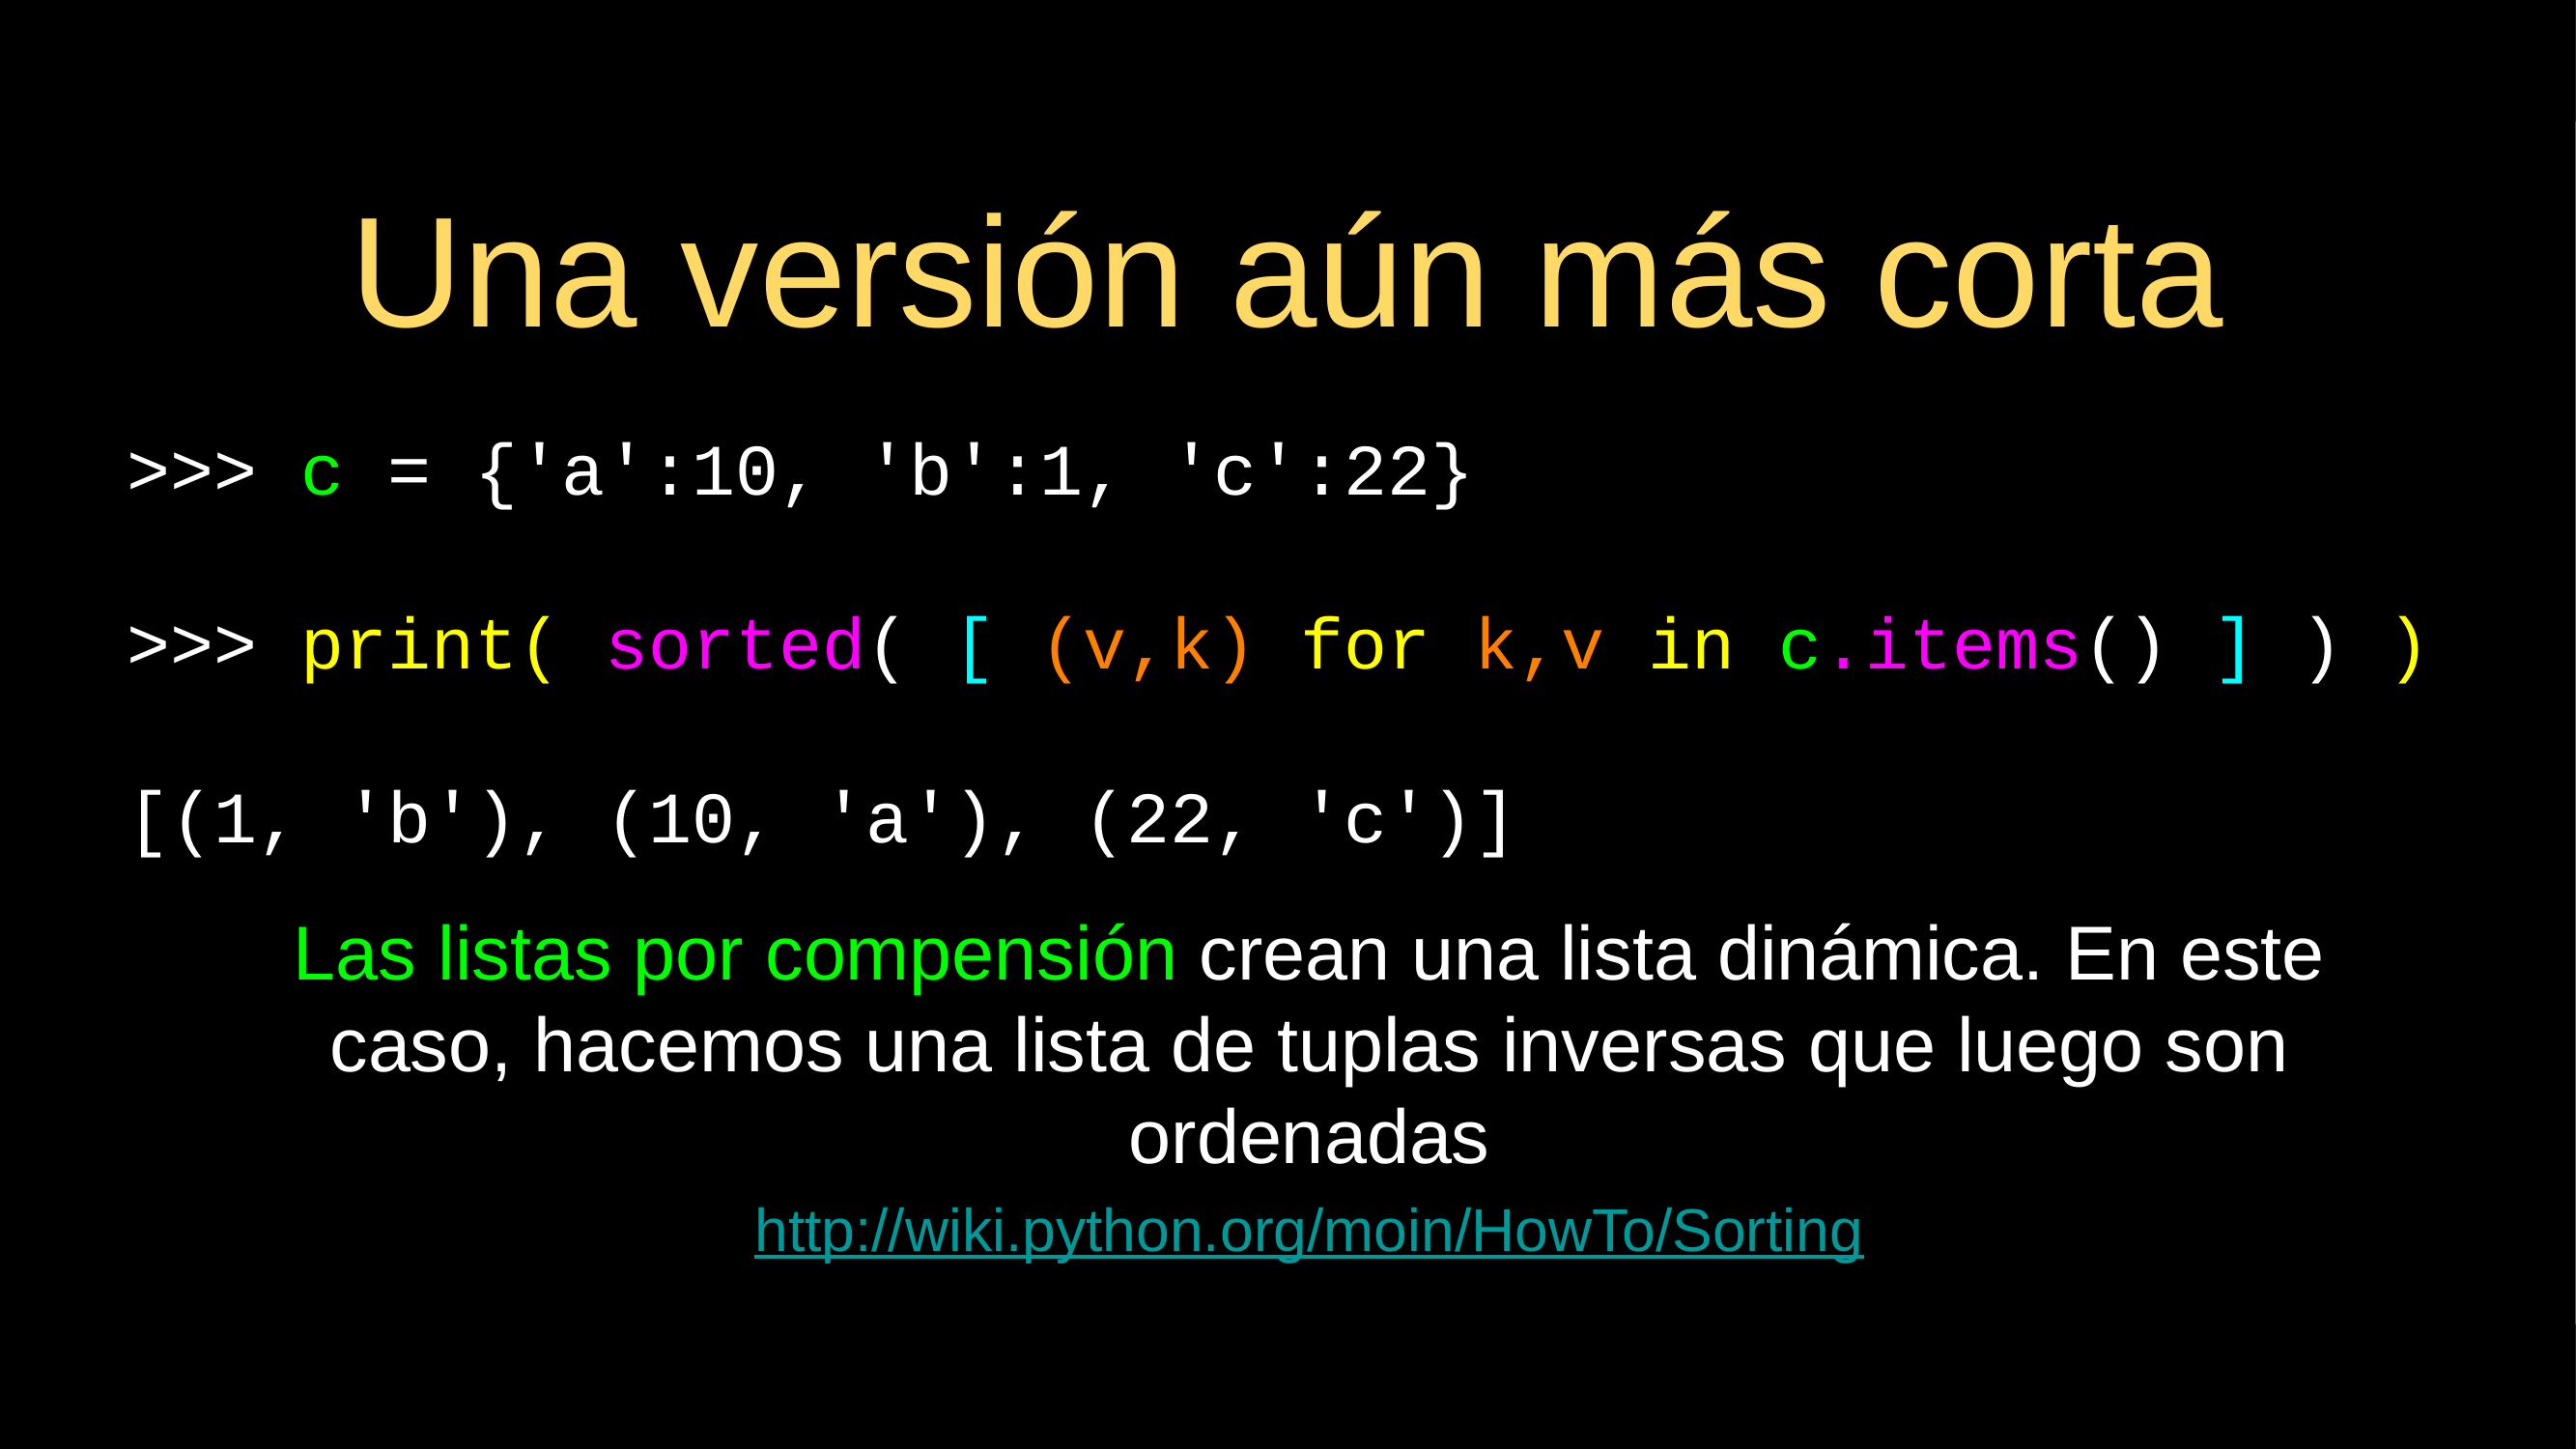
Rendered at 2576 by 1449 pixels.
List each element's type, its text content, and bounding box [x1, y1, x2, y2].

text_box >>> c = {'a':10, 'b':1, 'c':22} >>> print( sorted( [ (v,k) for k,v in c.items() ] ) ) [(1, 'b'), (10, 'a'), (22, 'c')] [127, 425, 2463, 855]
title Una versión aún más corta [183, 125, 2391, 403]
text_box http://wiki.python.org/moin/HowTo/Sorting [413, 1175, 2206, 1280]
text_box Las listas por compensión crean una lista dinámica. En este caso, hacemos una lista de tuplas inversas que luego son ordenadas [286, 944, 2334, 1138]
